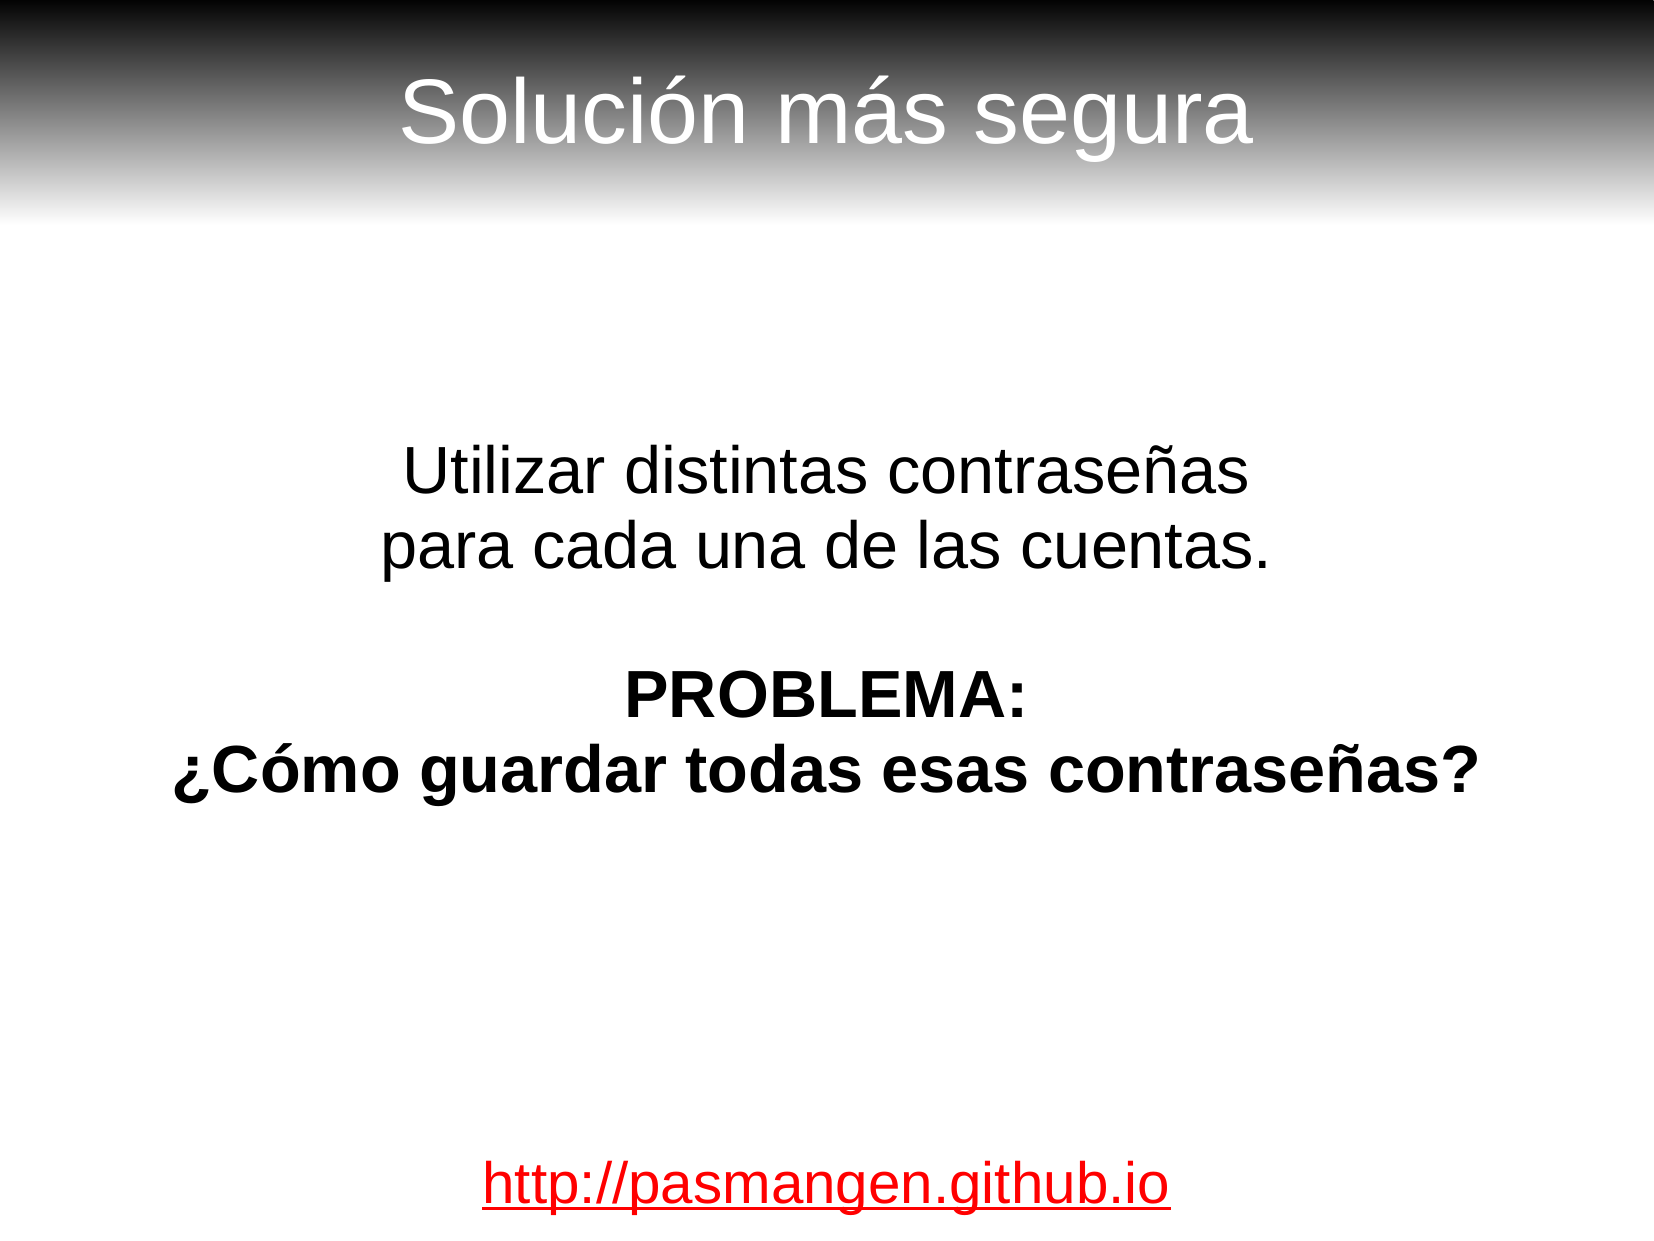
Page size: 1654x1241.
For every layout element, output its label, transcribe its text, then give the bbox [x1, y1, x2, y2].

subtitle Utilizar distintas contraseñas para cada una de las cuentas. PROBLEMA: ¿Cómo guardar todas esas contraseñas? [0, 0, 1654, 1143]
text_box http://pasmangen.github.io [0, 1143, 1654, 1241]
